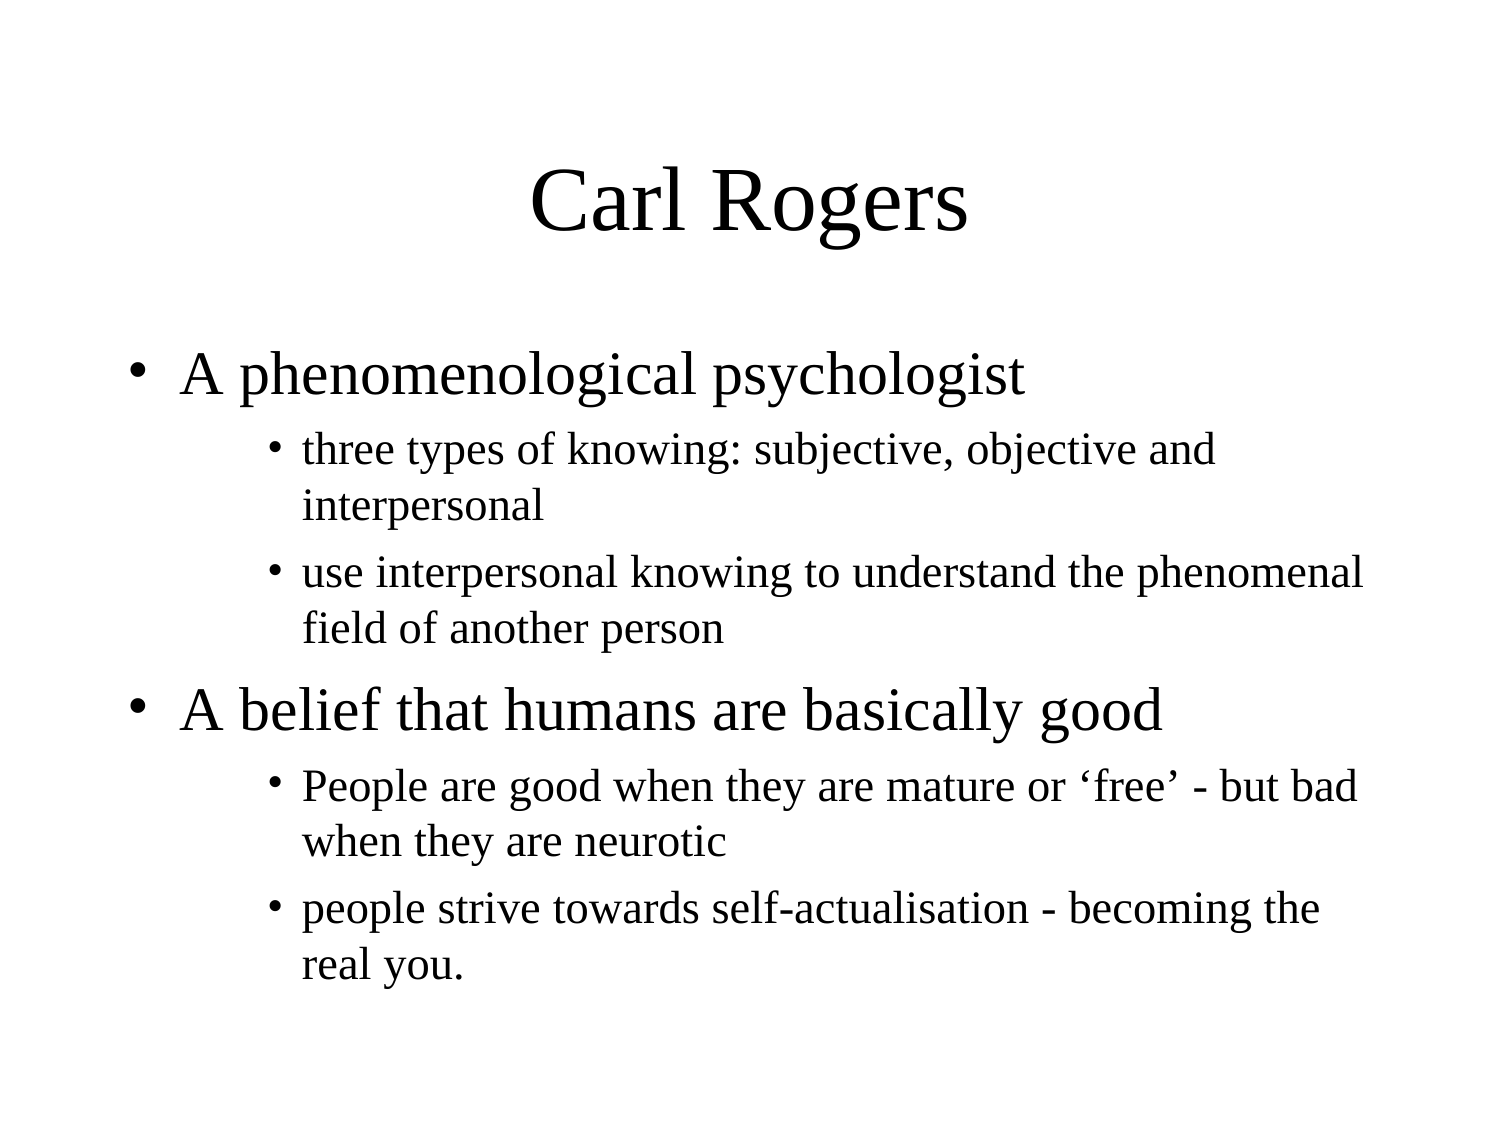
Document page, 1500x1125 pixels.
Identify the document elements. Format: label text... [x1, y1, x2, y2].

list A phenomenological psychologist three types of knowing: subjective, objective and interpersonal use interpersonal knowing to understand the phenomenal field of another person A belief that humans are basically good People are good when they are mature or ‘free’ - but bad when they are neurotic people strive towards self-actualisation - becoming the real you. [112, 324, 1388, 1000]
title Carl Rogers [112, 99, 1388, 288]
